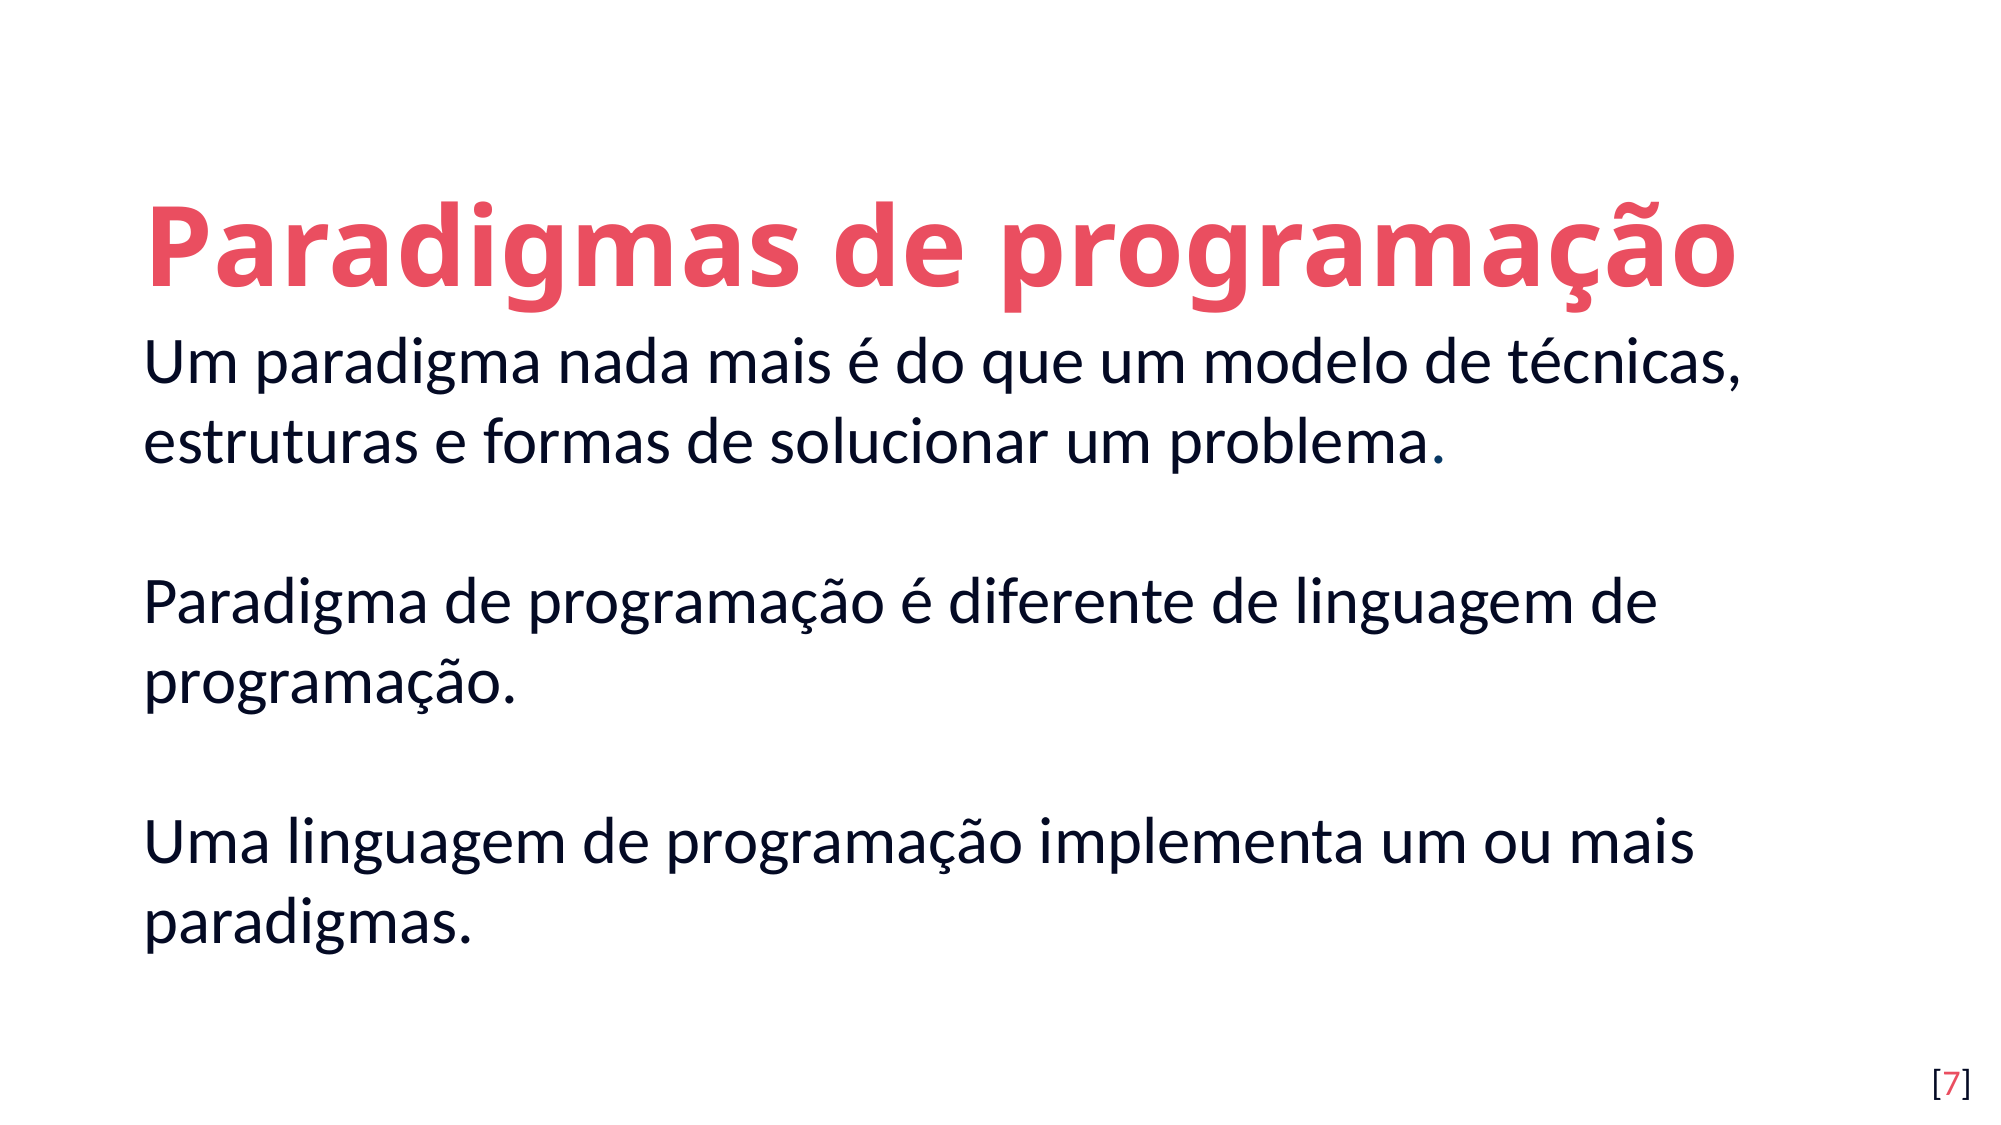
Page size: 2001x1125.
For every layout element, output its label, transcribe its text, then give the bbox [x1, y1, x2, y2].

slide_number [<number>] [1871, 1038, 1992, 1125]
text_box Um paradigma nada mais é do que um modelo de técnicas, estruturas e formas de solucionar um problema. Paradigma de programação é diferente de linguagem de programação. Uma linguagem de programação implementa um ou mais paradigmas. [123, 324, 1878, 1030]
text_box Paradigmas de programação [123, 139, 1878, 324]
